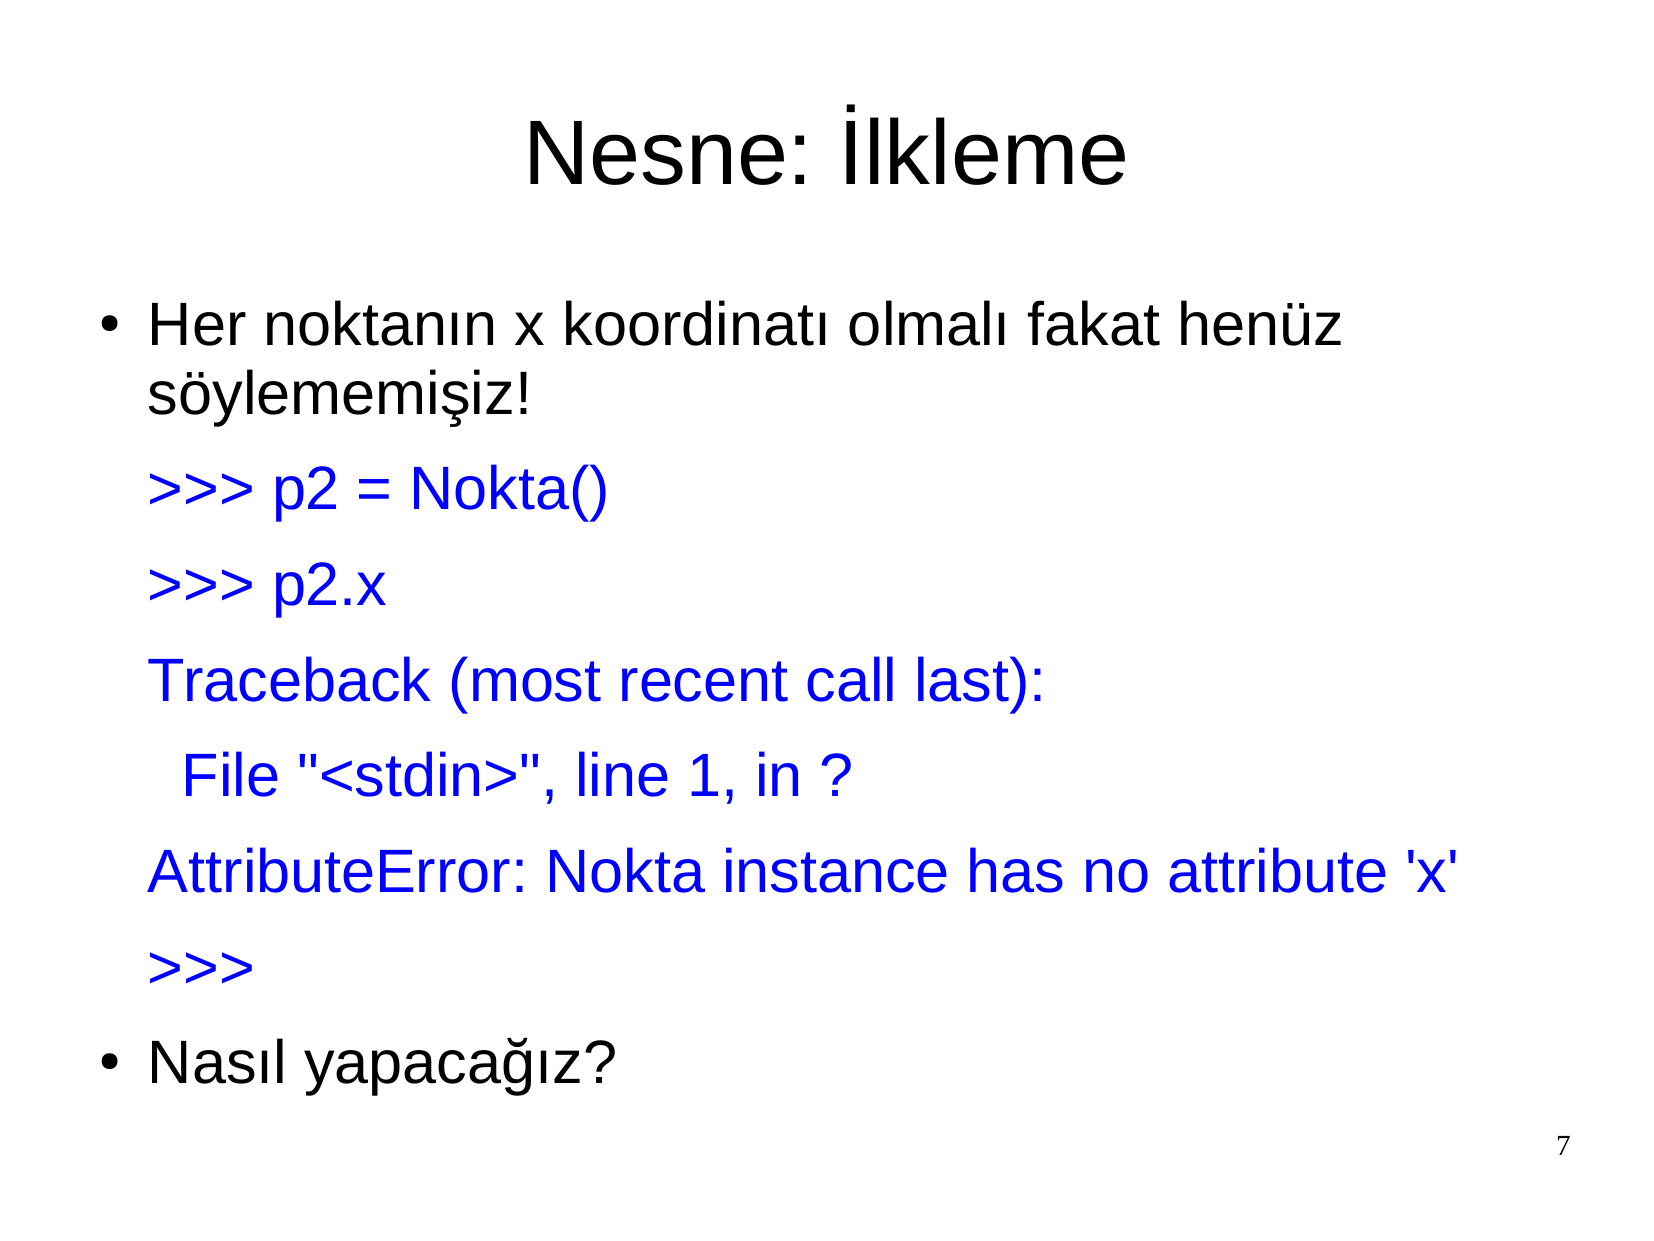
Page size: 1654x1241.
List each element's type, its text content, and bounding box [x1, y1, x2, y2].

list Her noktanın x koordinatı olmalı fakat henüz söylememişiz! >>> p2 = Nokta() >>> p2.x Traceback (most recent call last): File "<stdin>", line 1, in ? AttributeError: Nokta instance has no attribute 'x' >>> Nasıl yapacağız? [82, 290, 1571, 1109]
title Nesne: İlkleme [82, 56, 1571, 250]
